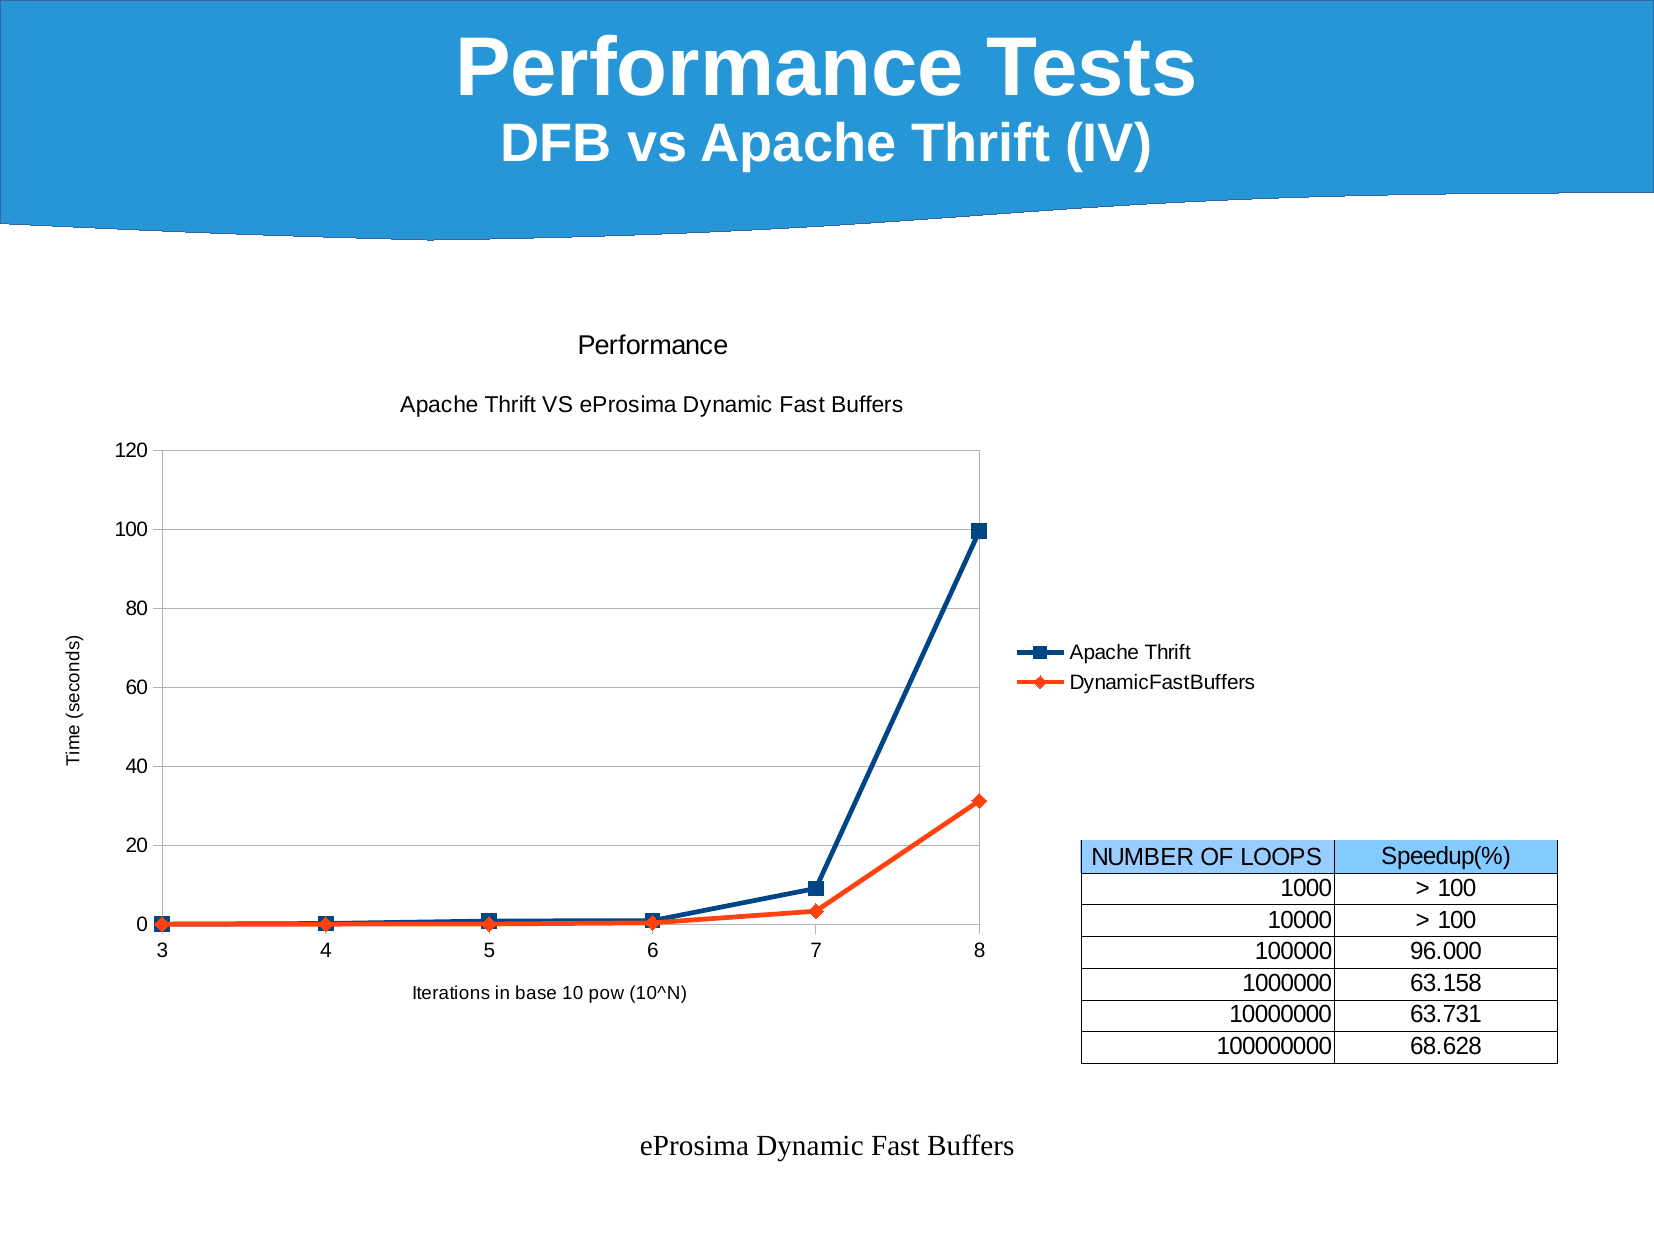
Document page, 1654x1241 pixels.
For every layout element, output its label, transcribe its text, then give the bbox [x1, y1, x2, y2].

picture [1080, 840, 1561, 1066]
chart [30, 300, 1276, 1036]
text_box Performance Tests DFB vs Apache Thrift (IV) [0, 0, 1654, 241]
